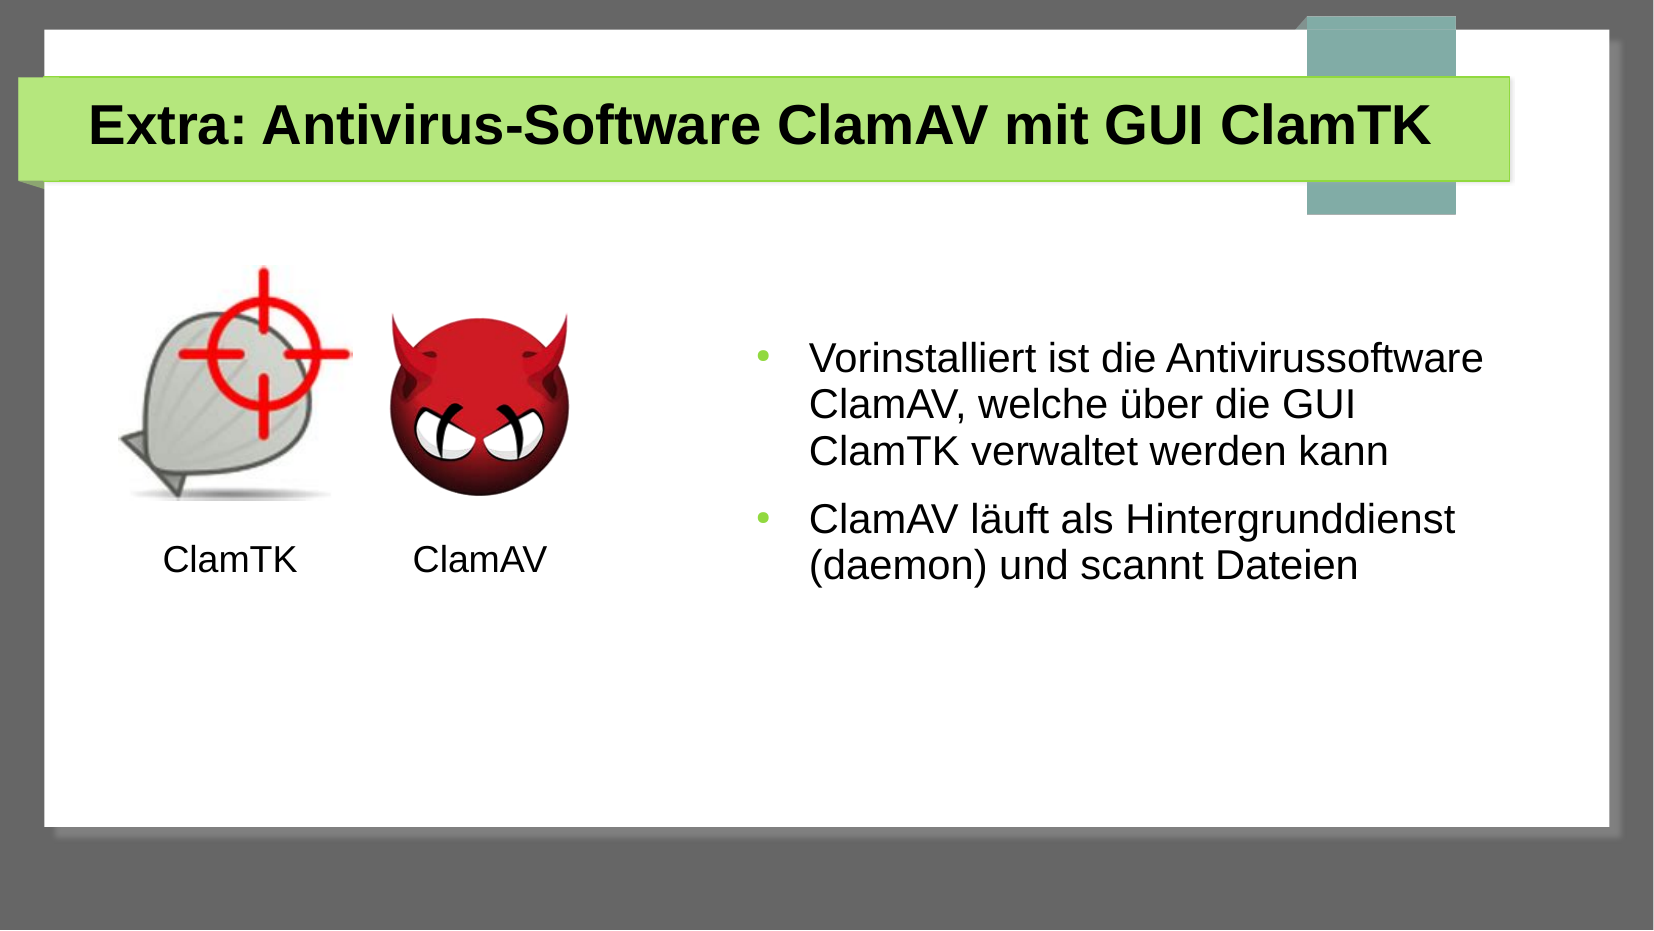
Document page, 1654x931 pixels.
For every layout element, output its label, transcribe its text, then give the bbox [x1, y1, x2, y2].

list Vorinstalliert ist die Antivirussoftware ClamAV, welche über die GUI ClamTK verwaltet werden kann ClamAV läuft als Hintergrunddienst (daemon) und scannt Dateien [738, 265, 1506, 709]
text_box ClamTK ClamAV [147, 531, 591, 591]
picture [374, 304, 582, 502]
picture [118, 265, 353, 501]
title Extra: Antivirus-Software ClamAV mit GUI ClamTK [88, 73, 1506, 178]
